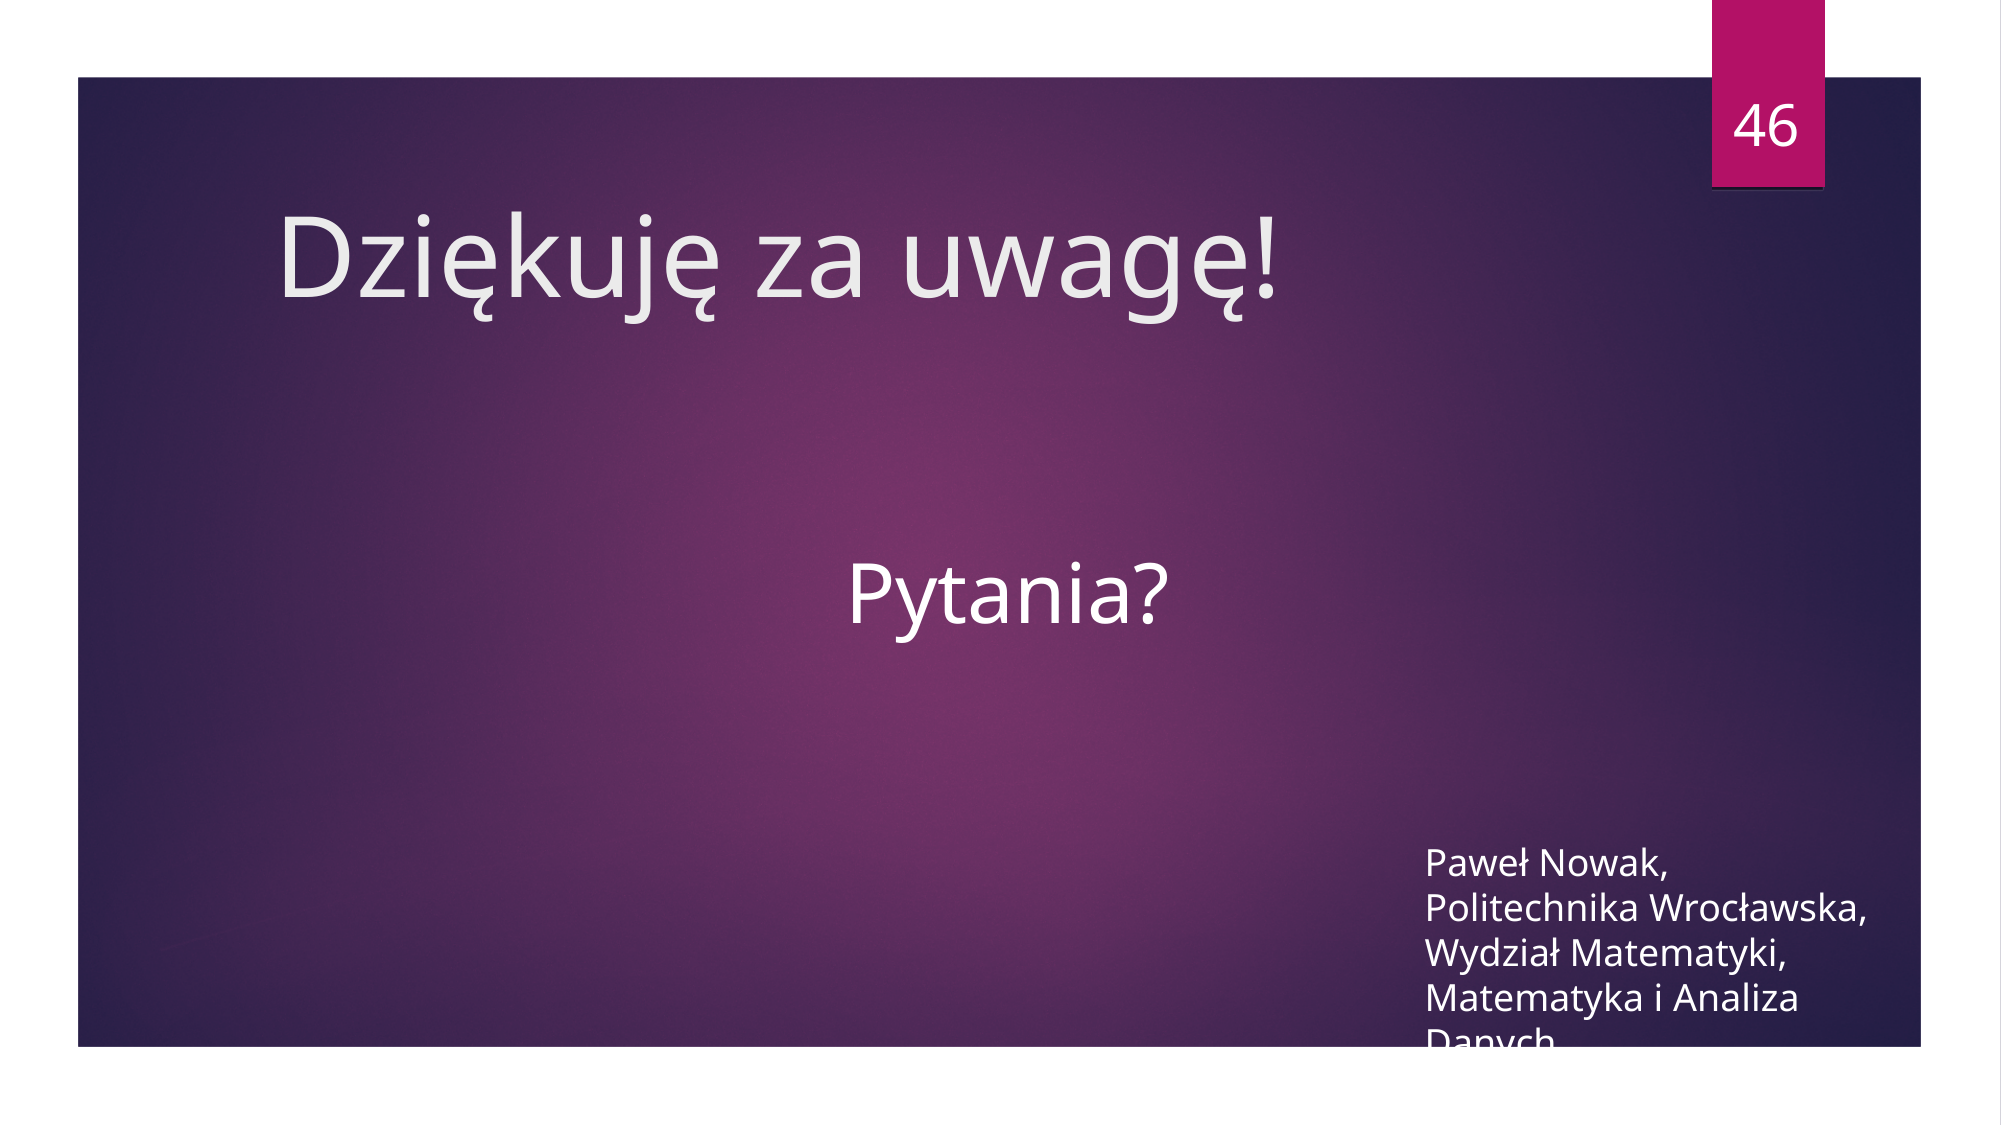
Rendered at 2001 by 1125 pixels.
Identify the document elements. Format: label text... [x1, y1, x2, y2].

text_box Pytania? [830, 532, 1171, 649]
text_box Paweł Nowak, Politechnika Wrocławska, Wydział Matematyki, Matematyka i Analiza Danych [1409, 831, 1938, 1029]
text_box [1698, 48, 1836, 175]
title Dziękuję za uwagę! [259, 177, 1741, 320]
